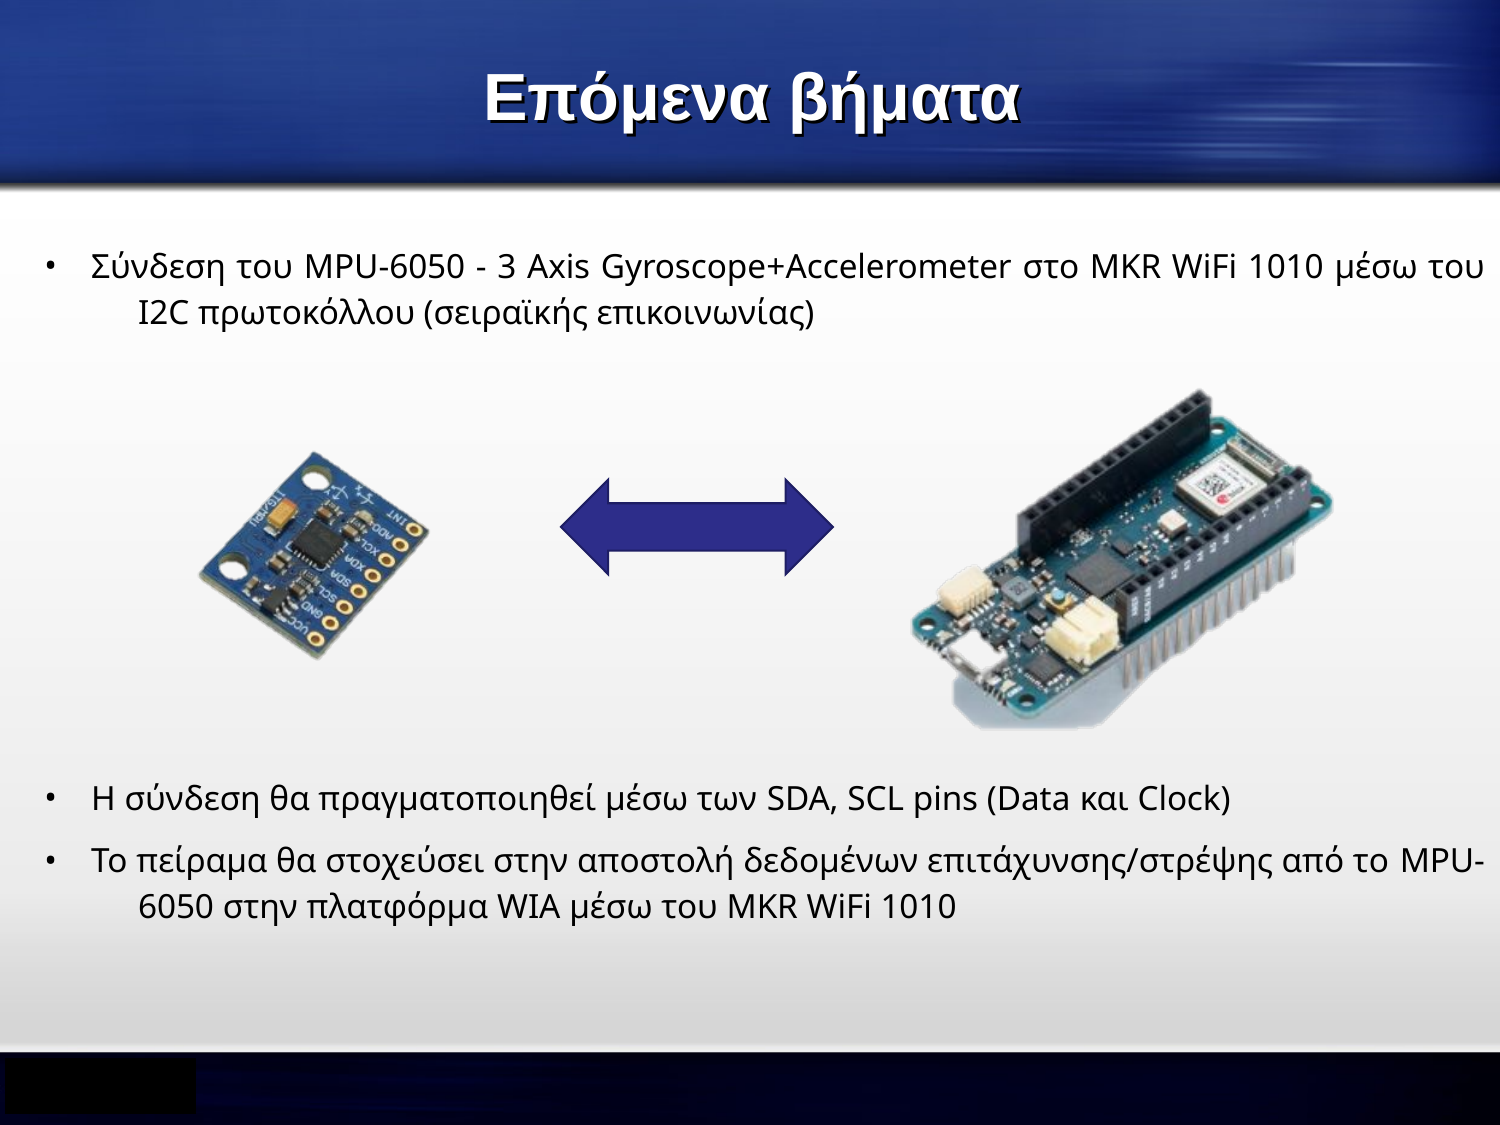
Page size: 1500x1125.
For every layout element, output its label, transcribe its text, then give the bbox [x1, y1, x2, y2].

text_box [560, 479, 833, 575]
text_box Σύνδεση του MPU-6050 - 3 Axis Gyroscope+Accelerometer στο MKR WiFi 1010 μέσω του I2C πρωτοκόλλου (σειραϊκής επικοινωνίας) [29, 232, 1500, 339]
title Επόμενα βήματα [76, 0, 1427, 188]
picture [868, 373, 1377, 756]
text_box [6, 1059, 195, 1113]
picture [194, 444, 435, 667]
text_box Η σύνδεση θα πραγματοποιηθεί μέσω των SDA, SCL pins (Data και Clock) Το πείραμα θα στοχεύσει στην αποστολή δεδομένων επιτάχυνσης/στρέψης από το MPU-6050 στην πλατφόρμα WIA μέσω του MKR WiFi 1010 [29, 763, 1500, 933]
